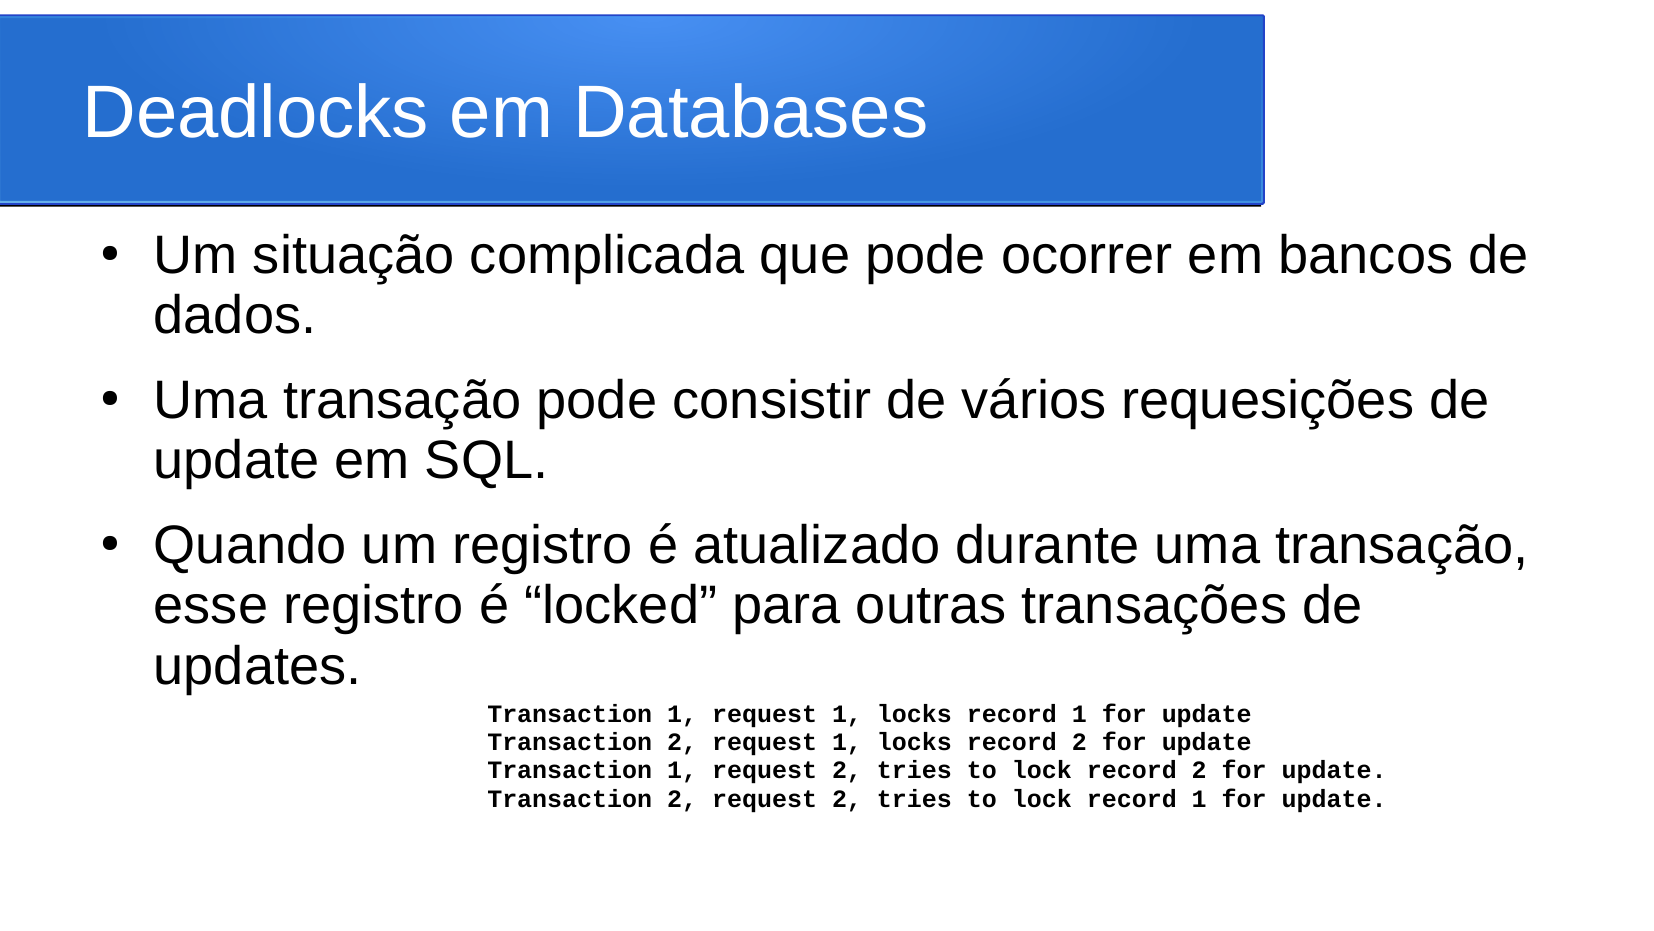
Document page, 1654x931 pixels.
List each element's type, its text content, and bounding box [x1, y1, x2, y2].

text_box Transaction 1, request 1, locks record 1 for update Transaction 2, request 1, locks record 2 for update Transaction 1, request 2, tries to lock record 2 for update. Transaction 2, request 2, tries to lock record 1 for update. [472, 694, 1477, 827]
list Um situação complicada que pode ocorrer em bancos de dados. Uma transação pode consistir de vários requesições de update em SQL. Quando um registro é atualizado durante uma transação, esse registro é “locked” para outras transações de updates. [82, 224, 1571, 764]
title Deadlocks em Databases [82, 35, 1235, 189]
